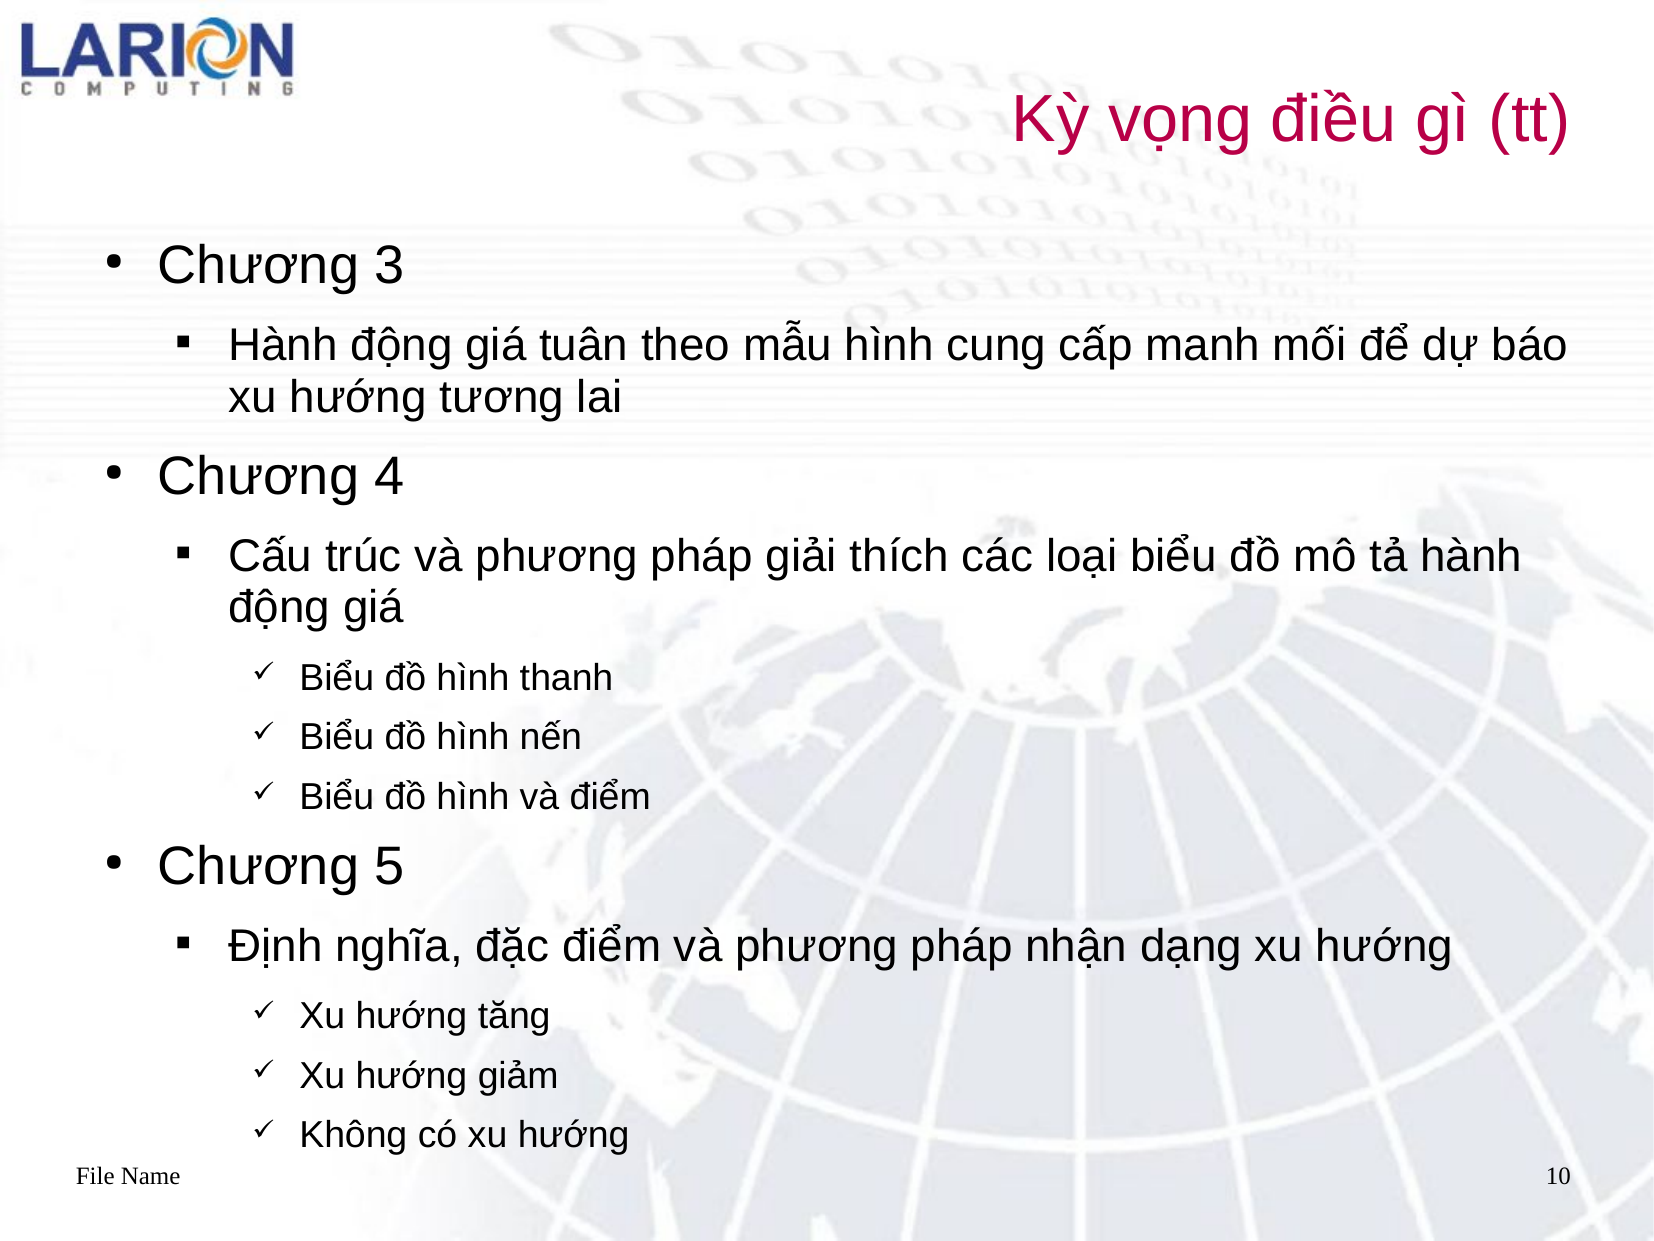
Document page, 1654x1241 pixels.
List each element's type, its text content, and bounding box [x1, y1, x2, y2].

list Chương 3 Hành động giá tuân theo mẫu hình cung cấp manh mối để dự báo xu hướng tương lai Chương 4 Cấu trúc và phương pháp giải thích các loại biểu đồ mô tả hành động giá Biểu đồ hình thanh Biểu đồ hình nến Biểu đồ hình và điểm Chương 5 Định nghĩa, đặc điểm và phương pháp nhận dạng xu hướng Xu hướng tăng Xu hướng giảm Không có xu hướng [86, 234, 1576, 1156]
picture [0, 0, 1654, 1241]
title Kỳ vọng điều gì (tt) [300, 49, 1571, 188]
